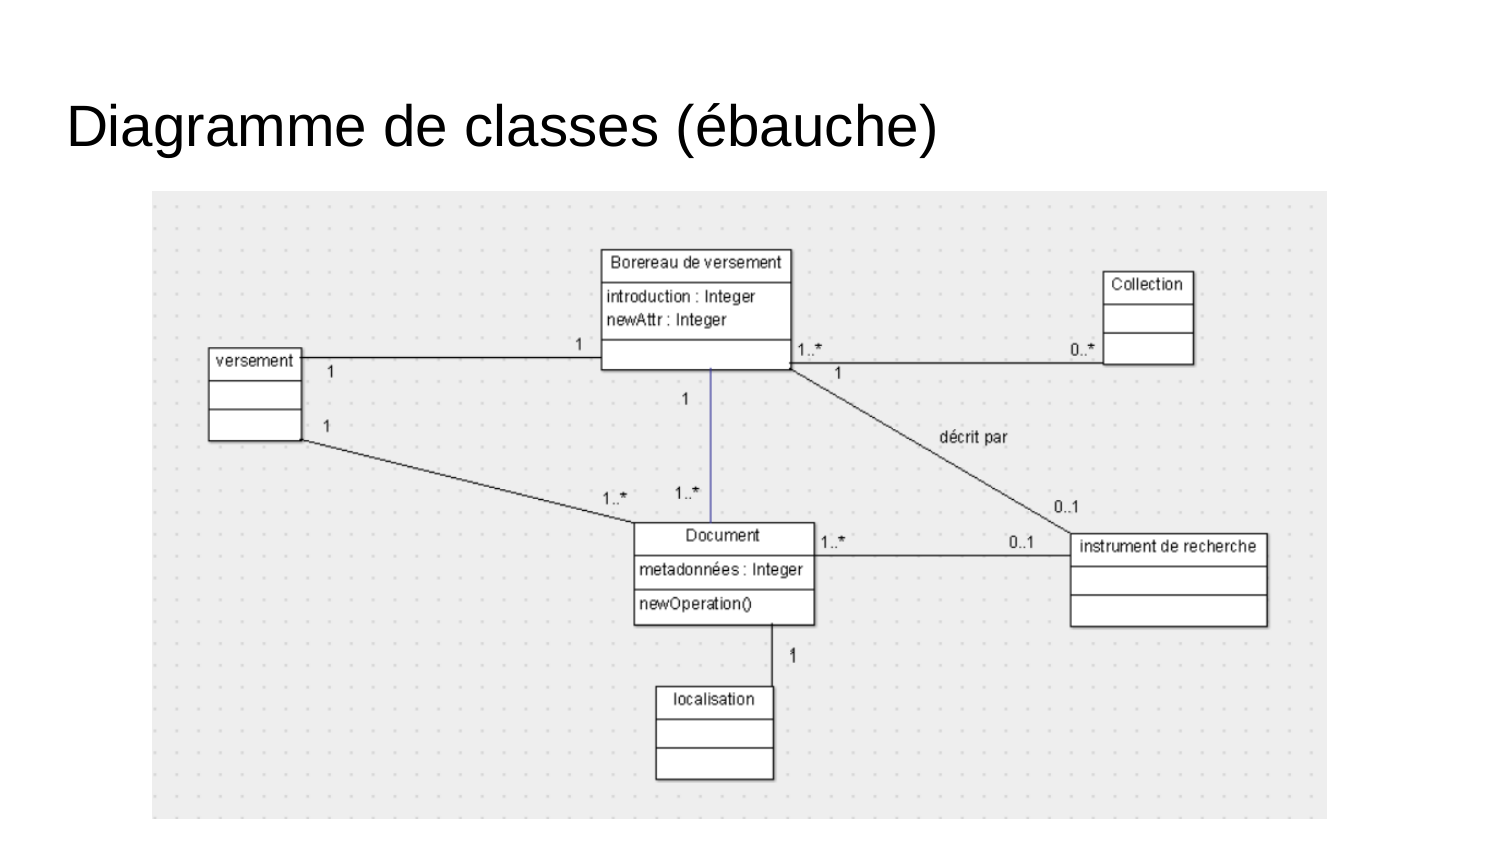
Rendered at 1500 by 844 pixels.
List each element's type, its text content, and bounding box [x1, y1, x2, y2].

picture [152, 191, 1327, 819]
title Diagramme de classes (ébauche) [51, 72, 1449, 167]
